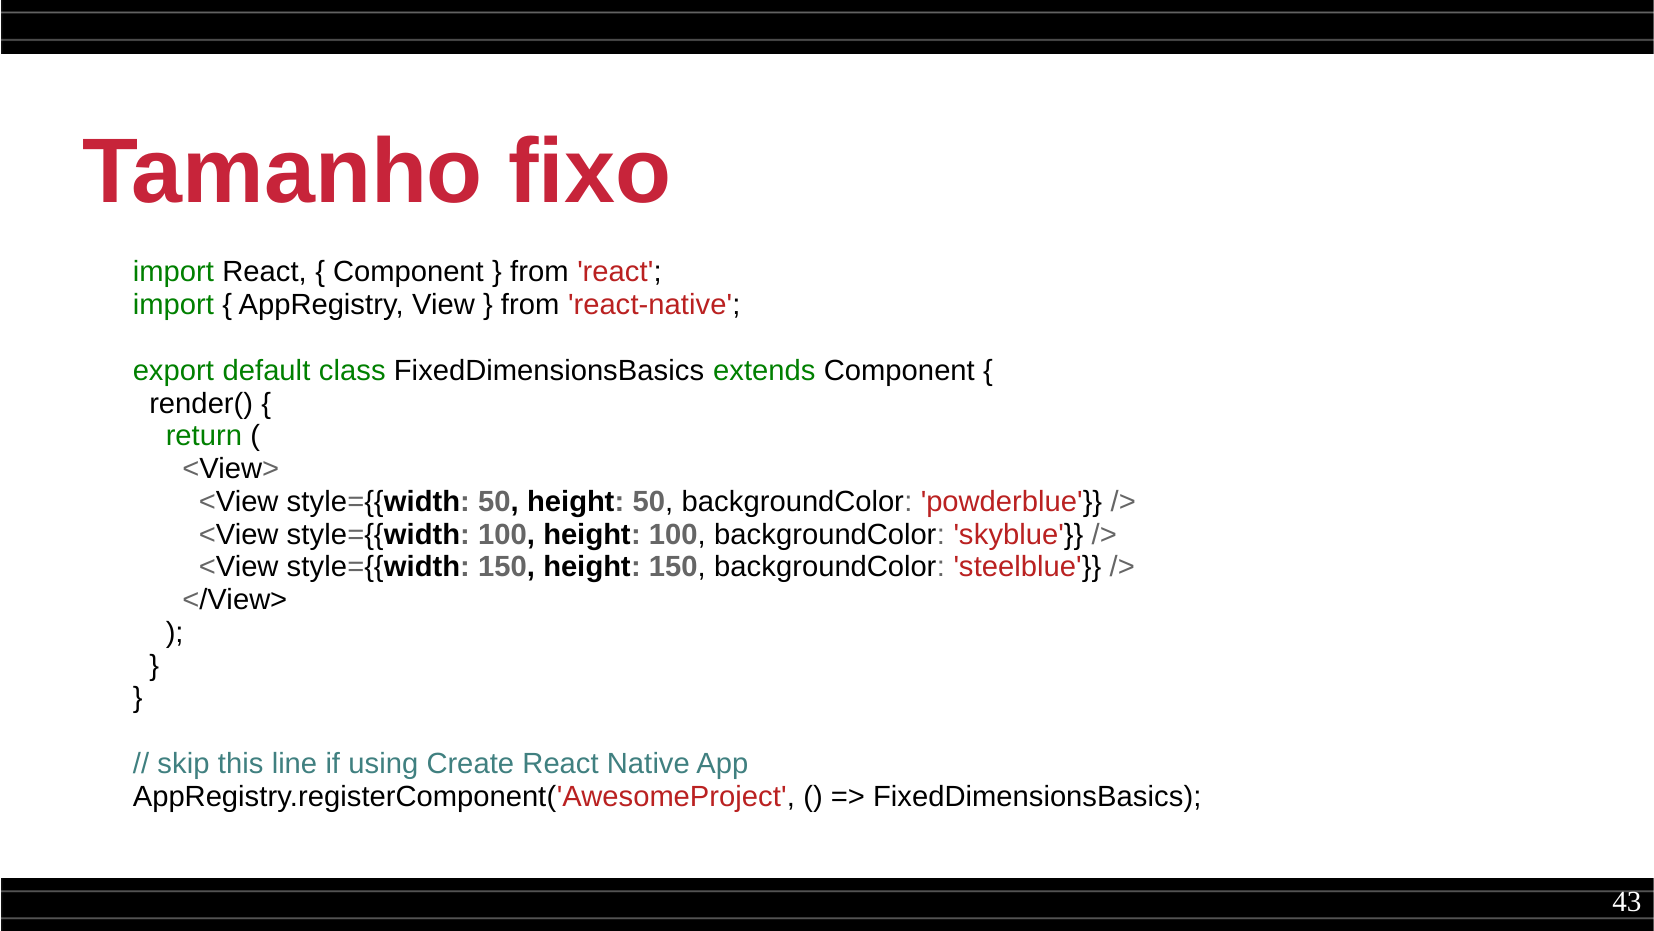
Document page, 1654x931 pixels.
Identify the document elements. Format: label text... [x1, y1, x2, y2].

picture [1, 0, 1654, 54]
picture [1, 878, 1654, 931]
title Tamanho fixo [82, 92, 1571, 249]
text_box import React, { Component } from 'react'; import { AppRegistry, View } from 'react-native'; export default class FixedDimensionsBasics extends Component { render() { return ( <View> <View style={{width: 50, height: 50, backgroundColor: 'powderblue'}} /> <View style={{width: 100, height: 100, backgroundColor: 'skyblue'}} /> <View style={{width: 150, height: 150, backgroundColor: 'steelblue'}} /> </View> ); } } // skip this line if using Create React Native App AppRegistry.registerComponent('AwesomeProject', () => FixedDimensionsBasics); [118, 248, 1371, 863]
